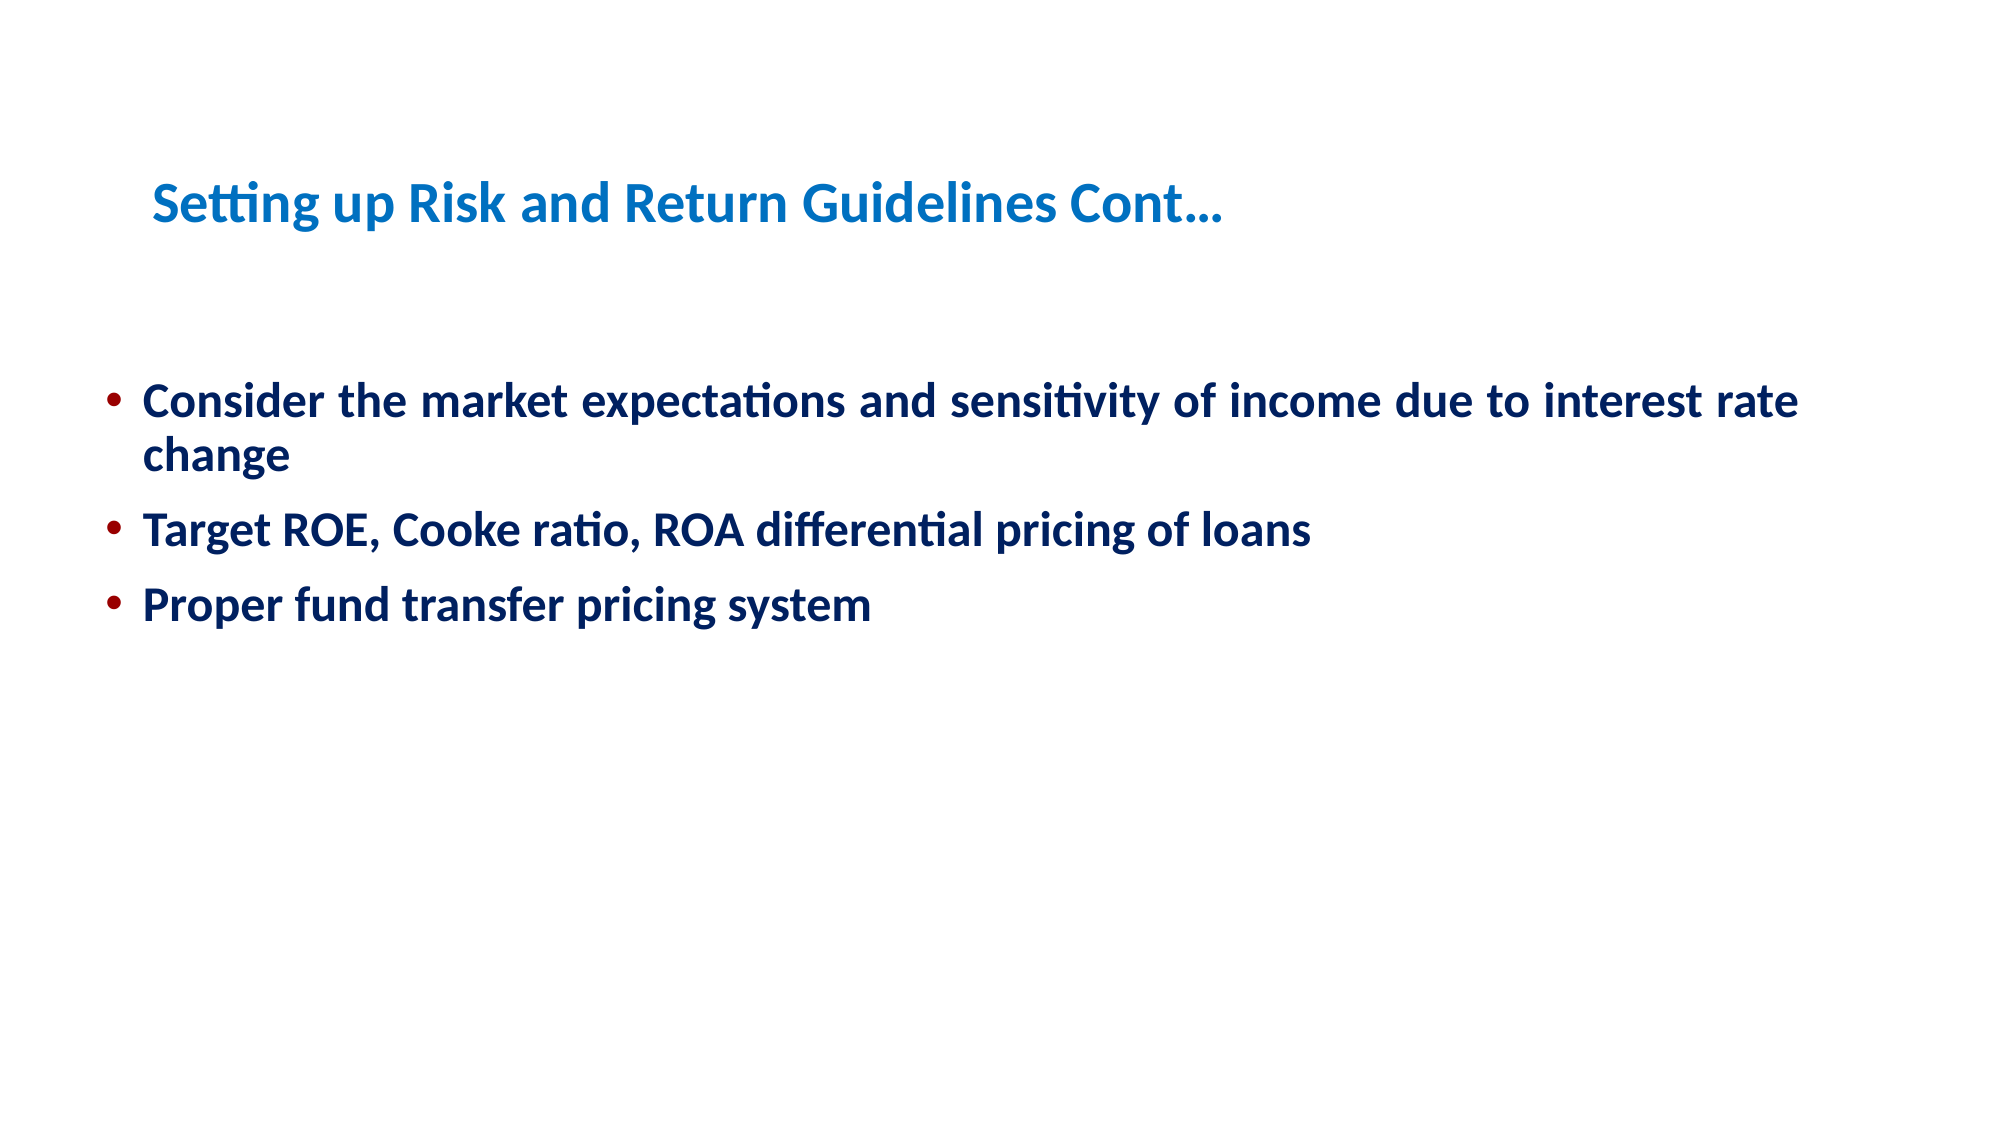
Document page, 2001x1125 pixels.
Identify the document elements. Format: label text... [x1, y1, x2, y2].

title Setting up Risk and Return Guidelines Cont… [137, 149, 1863, 368]
list Consider the market expectations and sensitivity of income due to interest rate change Target ROE, Cooke ratio, ROA differential pricing of loans Proper fund transfer pricing system [90, 367, 1816, 940]
